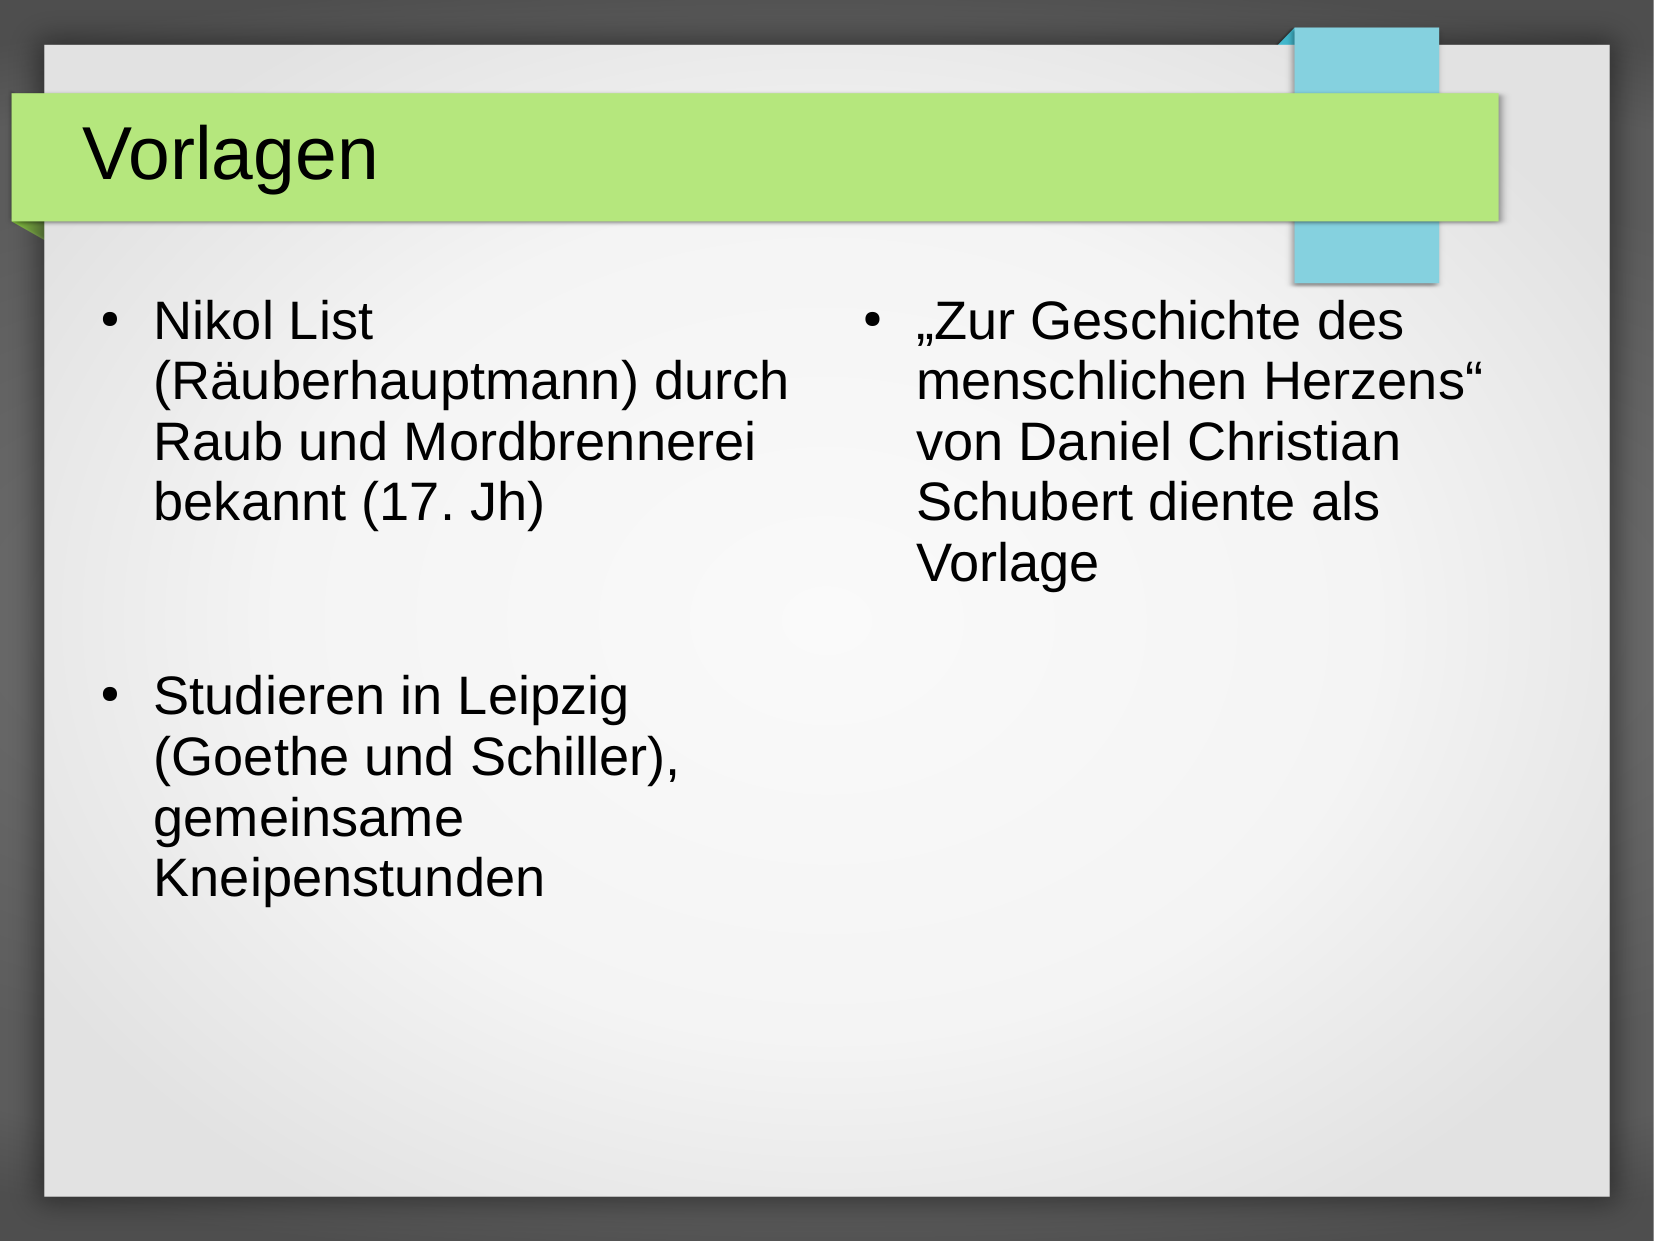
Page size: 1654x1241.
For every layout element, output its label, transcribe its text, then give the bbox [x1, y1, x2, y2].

list Nikol List (Räuberhauptmann) durch Raub und Mordbrennerei bekannt (17. Jh) [82, 290, 809, 634]
picture [0, 0, 1654, 1241]
list Studieren in Leipzig (Goethe und Schiller), gemeinsame Kneipenstunden [82, 665, 809, 1009]
title Vorlagen [82, 94, 1264, 213]
list „Zur Geschichte des menschlichen Herzens“ von Daniel Christian Schubert diente als Vorlage [845, 290, 1572, 1010]
